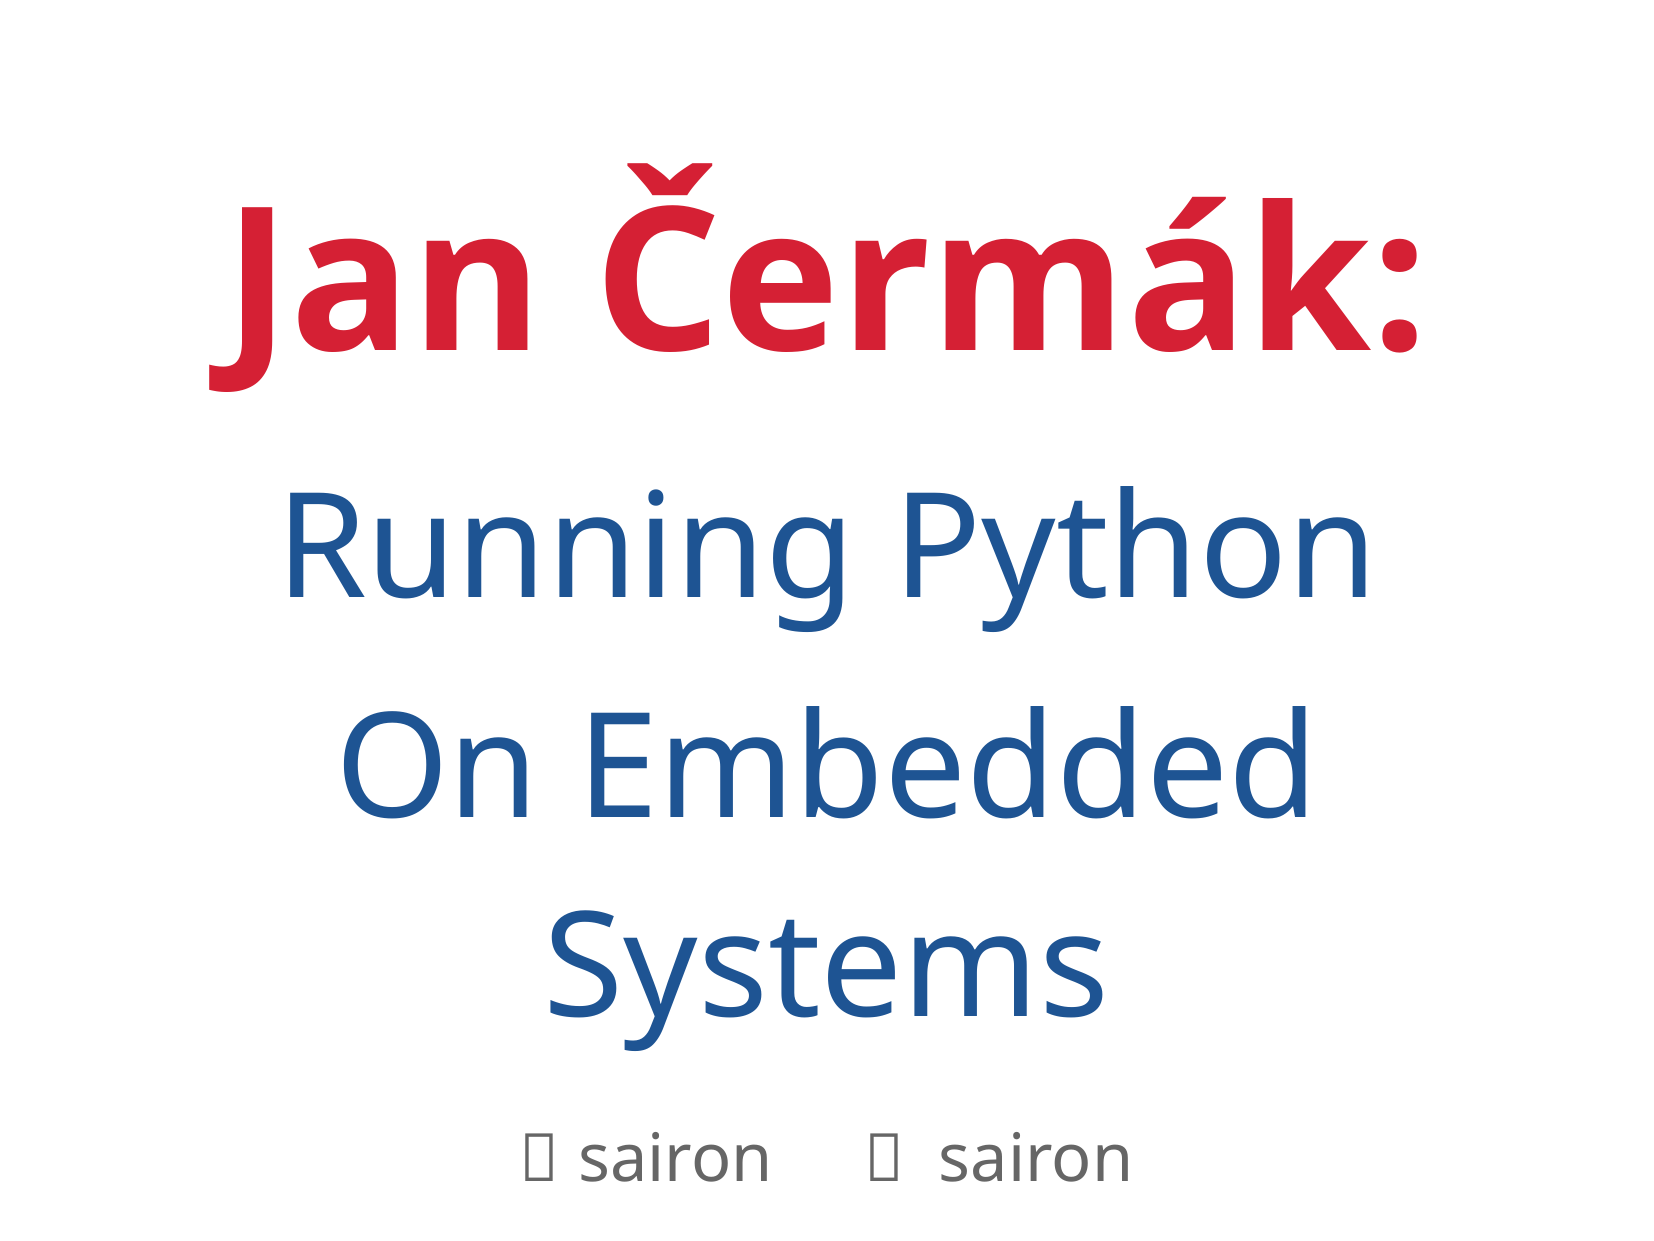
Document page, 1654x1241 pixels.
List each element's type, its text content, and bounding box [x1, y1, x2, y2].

list Running Python On Embedded Systems [82, 442, 1571, 1061]
title Jan Čermák: [0, 104, 1654, 442]
list  sairon  sairon [82, 1110, 1571, 1231]
